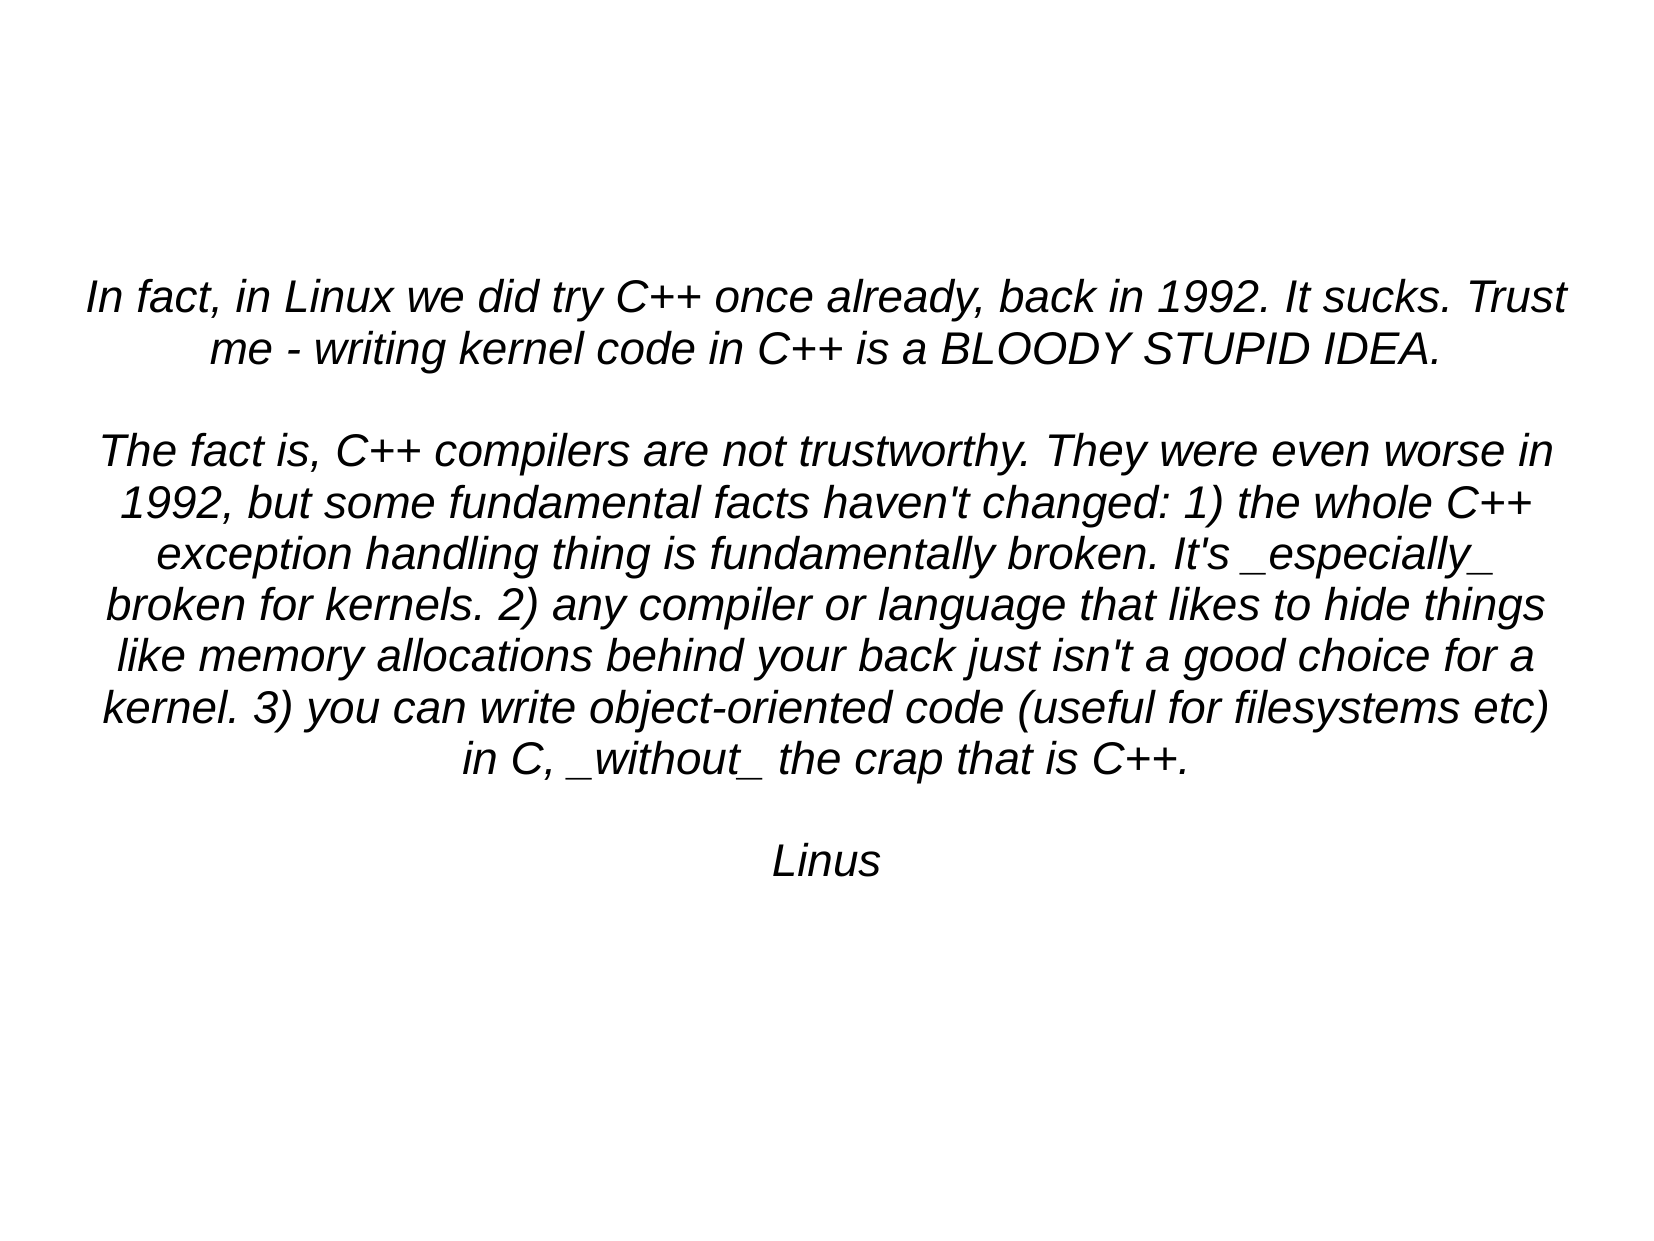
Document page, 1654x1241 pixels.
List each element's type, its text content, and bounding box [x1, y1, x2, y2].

subtitle In fact, in Linux we did try C++ once already, back in 1992. It sucks. Trust me - writing kernel code in C++ is a BLOODY STUPID IDEA. The fact is, C++ compilers are not trustworthy. They were even worse in 1992, but some fundamental facts haven't changed: 1) the whole C++ exception handling thing is fundamentally broken. It's _especially_ broken for kernels. 2) any compiler or language that likes to hide things like memory allocations behind your back just isn't a good choice for a kernel. 3) you can write object-oriented code (useful for filesystems etc) in C, _without_ the crap that is C++. Linus [82, 49, 1571, 1109]
